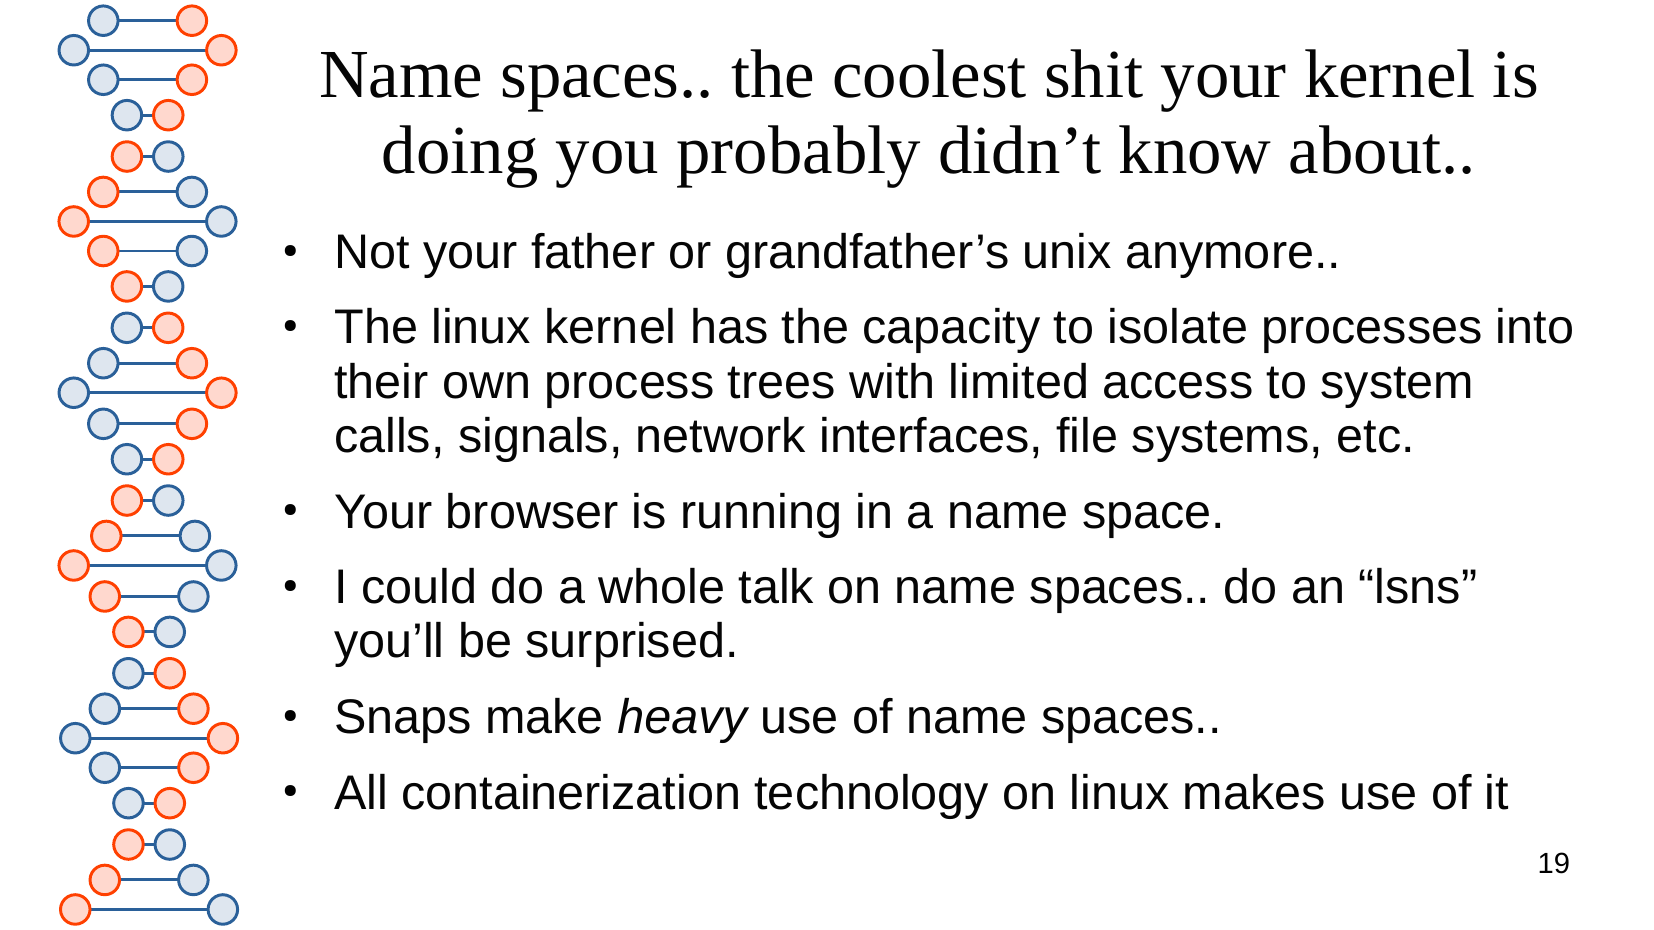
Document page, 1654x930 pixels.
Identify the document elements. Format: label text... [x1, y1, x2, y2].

list Not your father or grandfather’s unix anymore.. The linux kernel has the capacity to isolate processes into their own process trees with limited access to system calls, signals, network interfaces, file systems, etc. Your browser is running in a name space. I could do a whole talk on name spaces.. do an “lsns” you’ll be surprised. Snaps make heavy use of name spaces.. All containerization technology on linux makes use of it [265, 224, 1594, 863]
title Name spaces.. the coolest shit your kernel is doing you probably didn’t know about.. [265, 35, 1594, 189]
